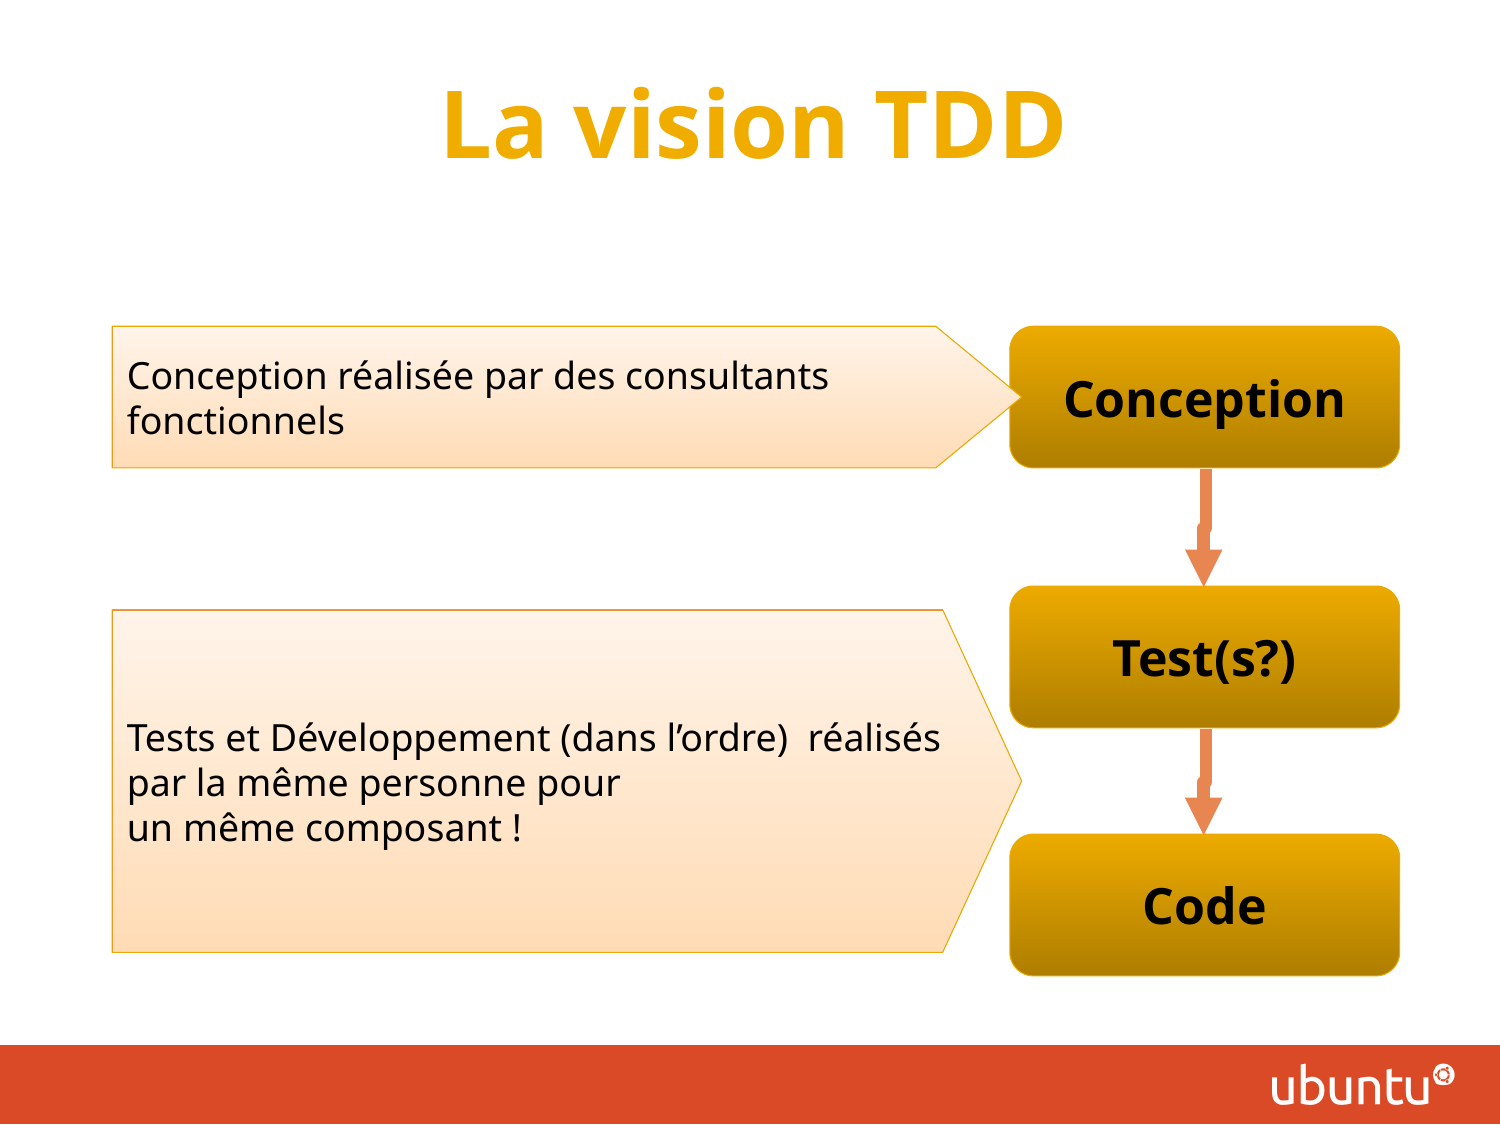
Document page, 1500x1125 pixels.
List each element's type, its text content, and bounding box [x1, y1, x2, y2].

text_box Test(s?) [1009, 586, 1400, 728]
text_box Code [1009, 834, 1400, 976]
text_box Conception [1009, 326, 1400, 468]
text_box Tests et Développement (dans l’ordre) réalisés par la même personne pour un même composant ! [112, 609, 1022, 953]
text_box Conception réalisée par des consultants fonctionnels [112, 326, 1022, 468]
title La vision TDD [75, 25, 1425, 231]
picture [0, 1045, 1500, 1124]
